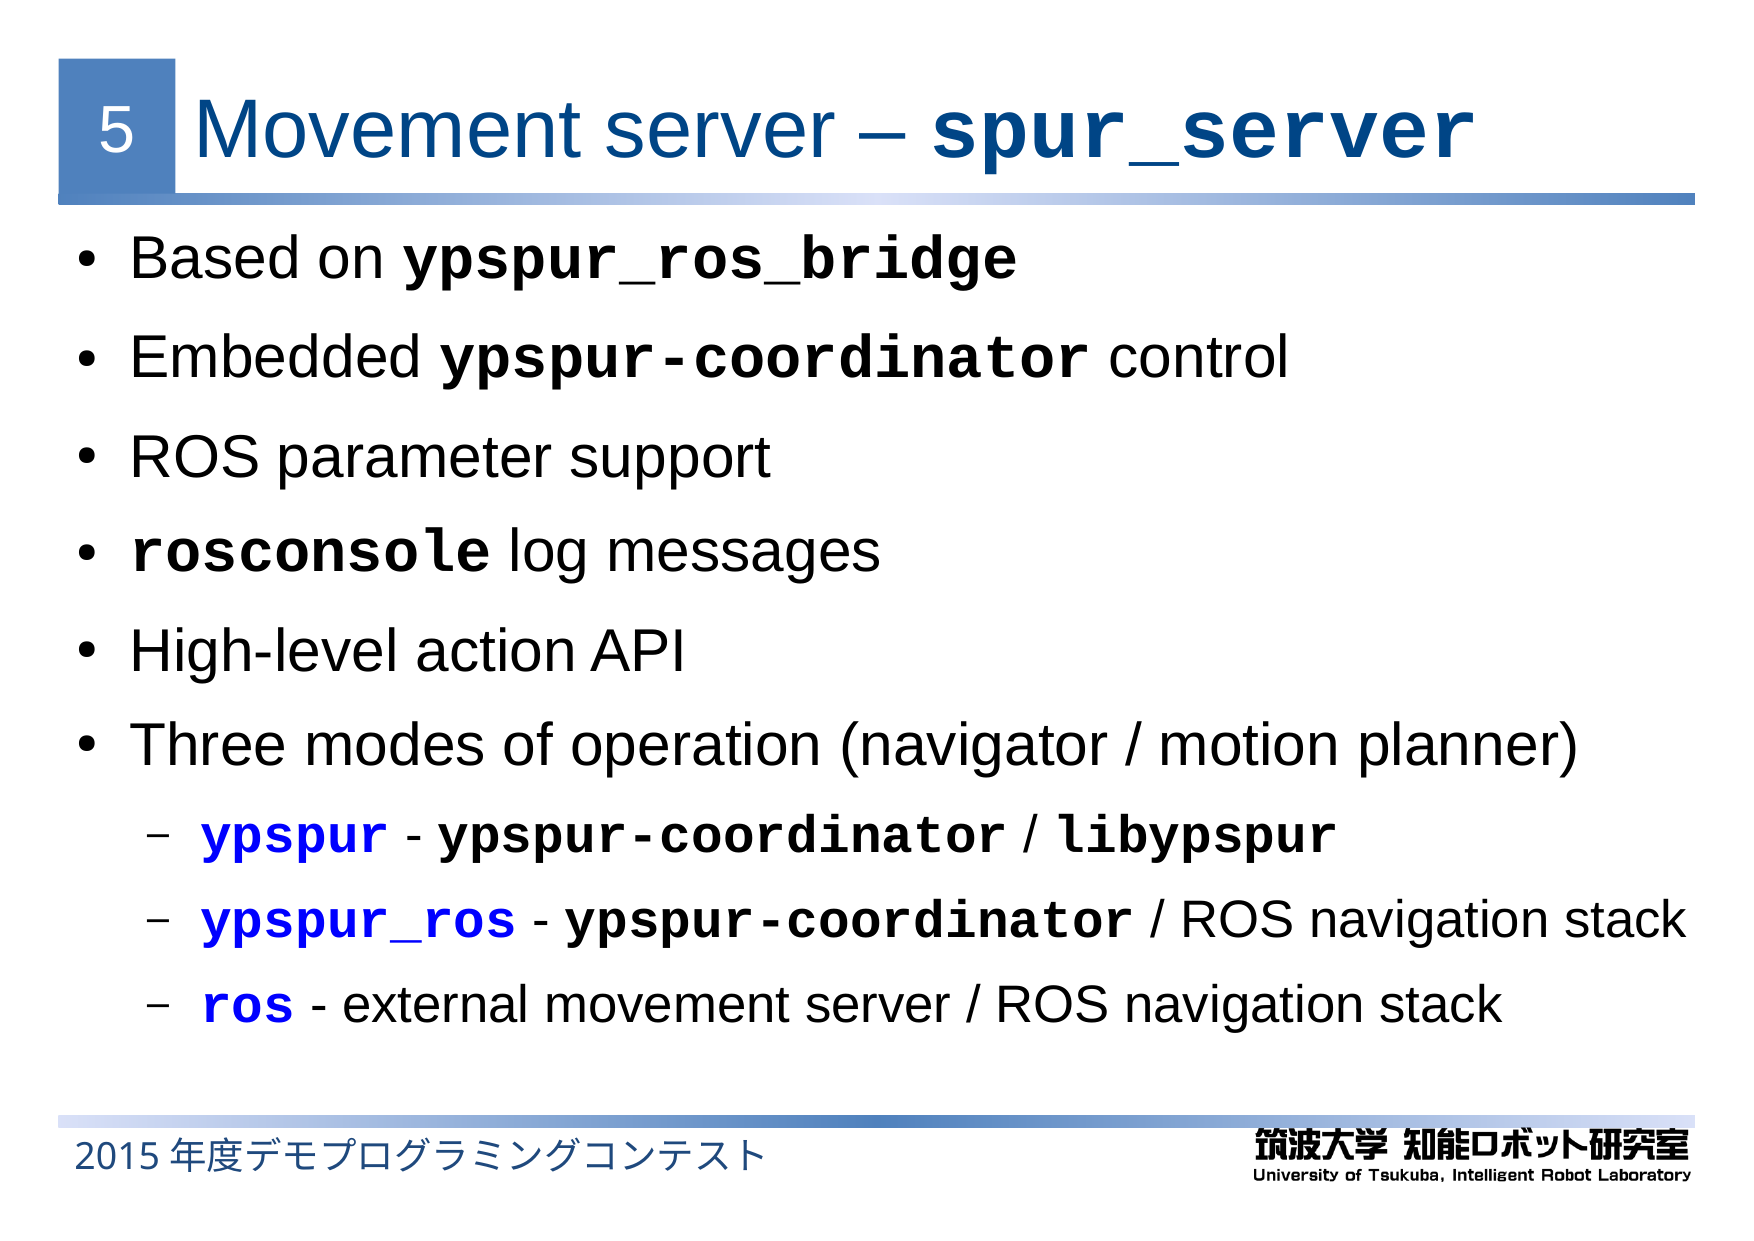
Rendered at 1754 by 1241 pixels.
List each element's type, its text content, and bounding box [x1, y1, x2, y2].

list Based on ypspur_ros_bridge Embedded ypspur-coordinator control ROS parameter support rosconsole log messages High-level action API Three modes of operation (navigator / motion planner) ypspur - ypspur-coordinator / libypspur ypspur_ros - ypspur-coordinator / ROS navigation stack ros - external movement server / ROS navigation stack [58, 223, 1696, 1116]
picture [1252, 1127, 1691, 1182]
title Movement server – spur_server [193, 61, 1651, 205]
